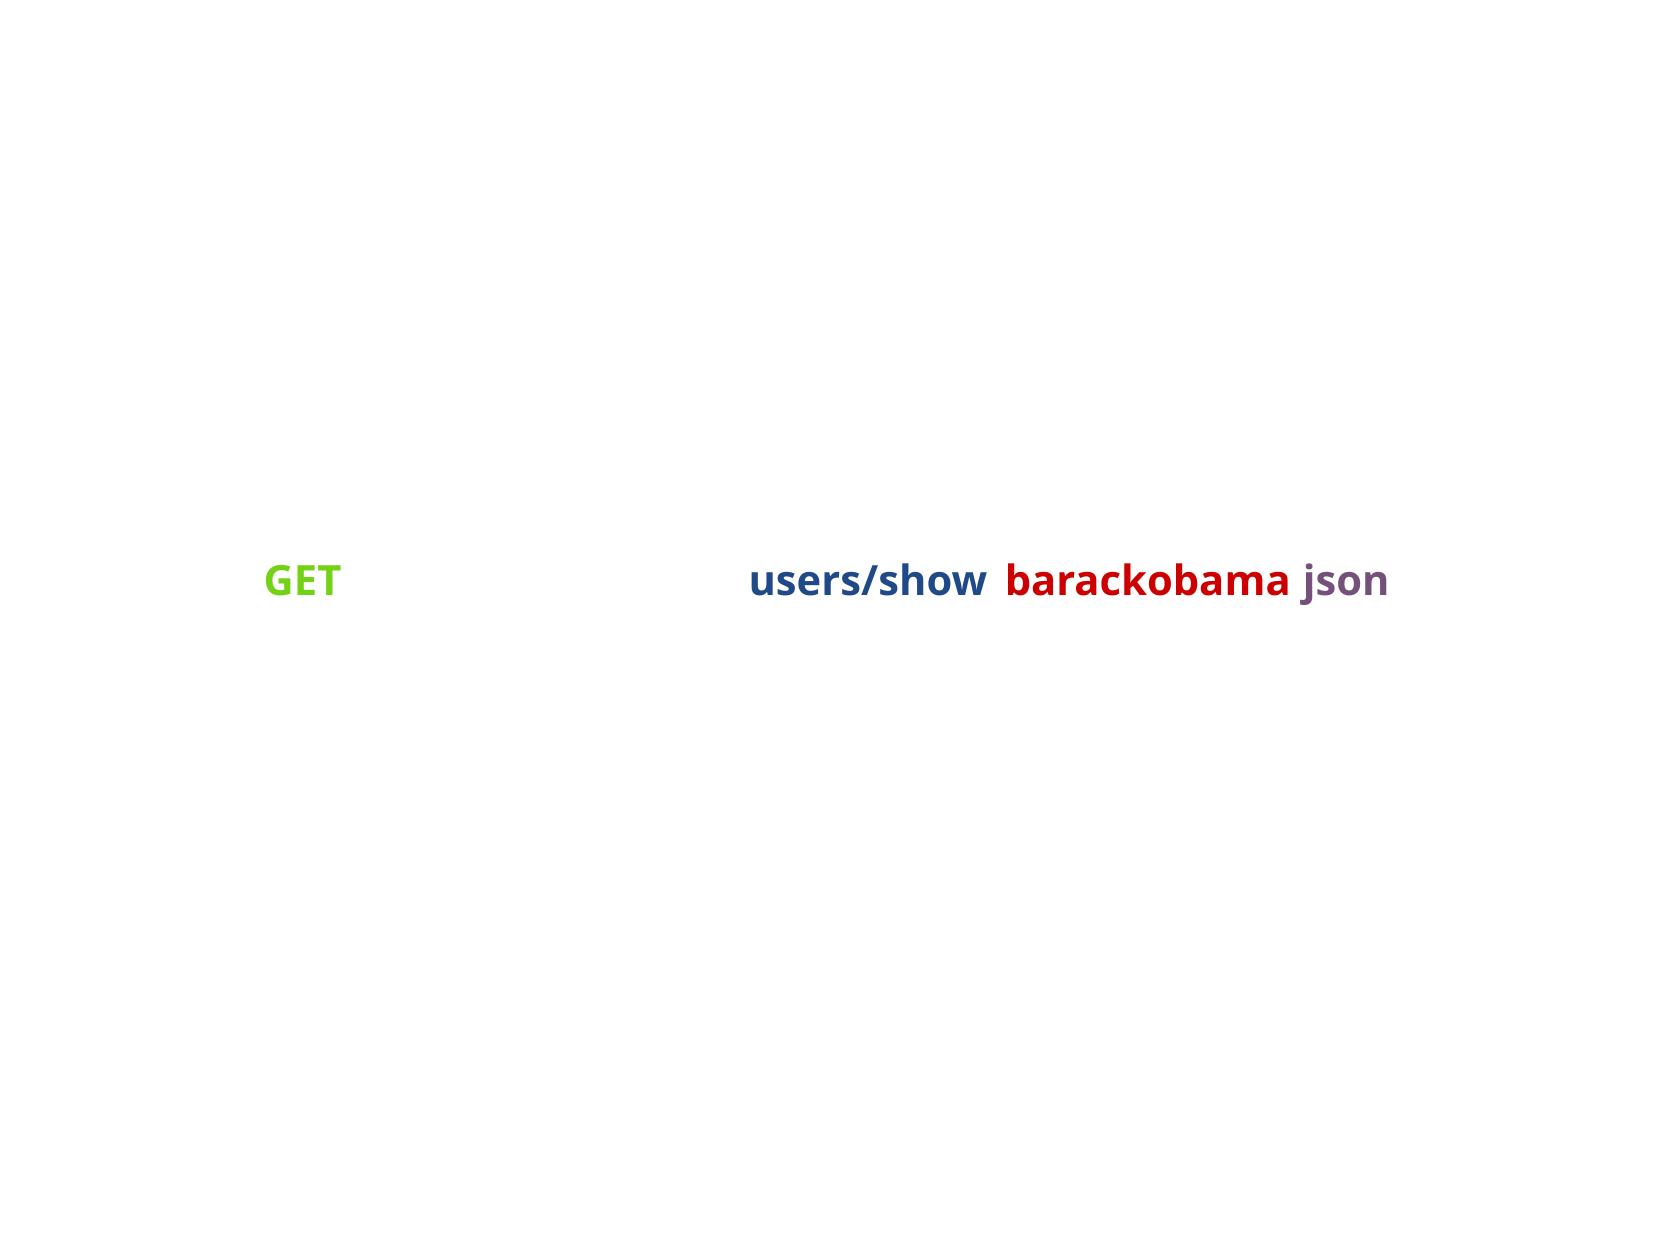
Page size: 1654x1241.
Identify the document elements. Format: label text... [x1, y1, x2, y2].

subtitle GET http://twitter.com/users/show/barackobama.json [82, 49, 1571, 1109]
